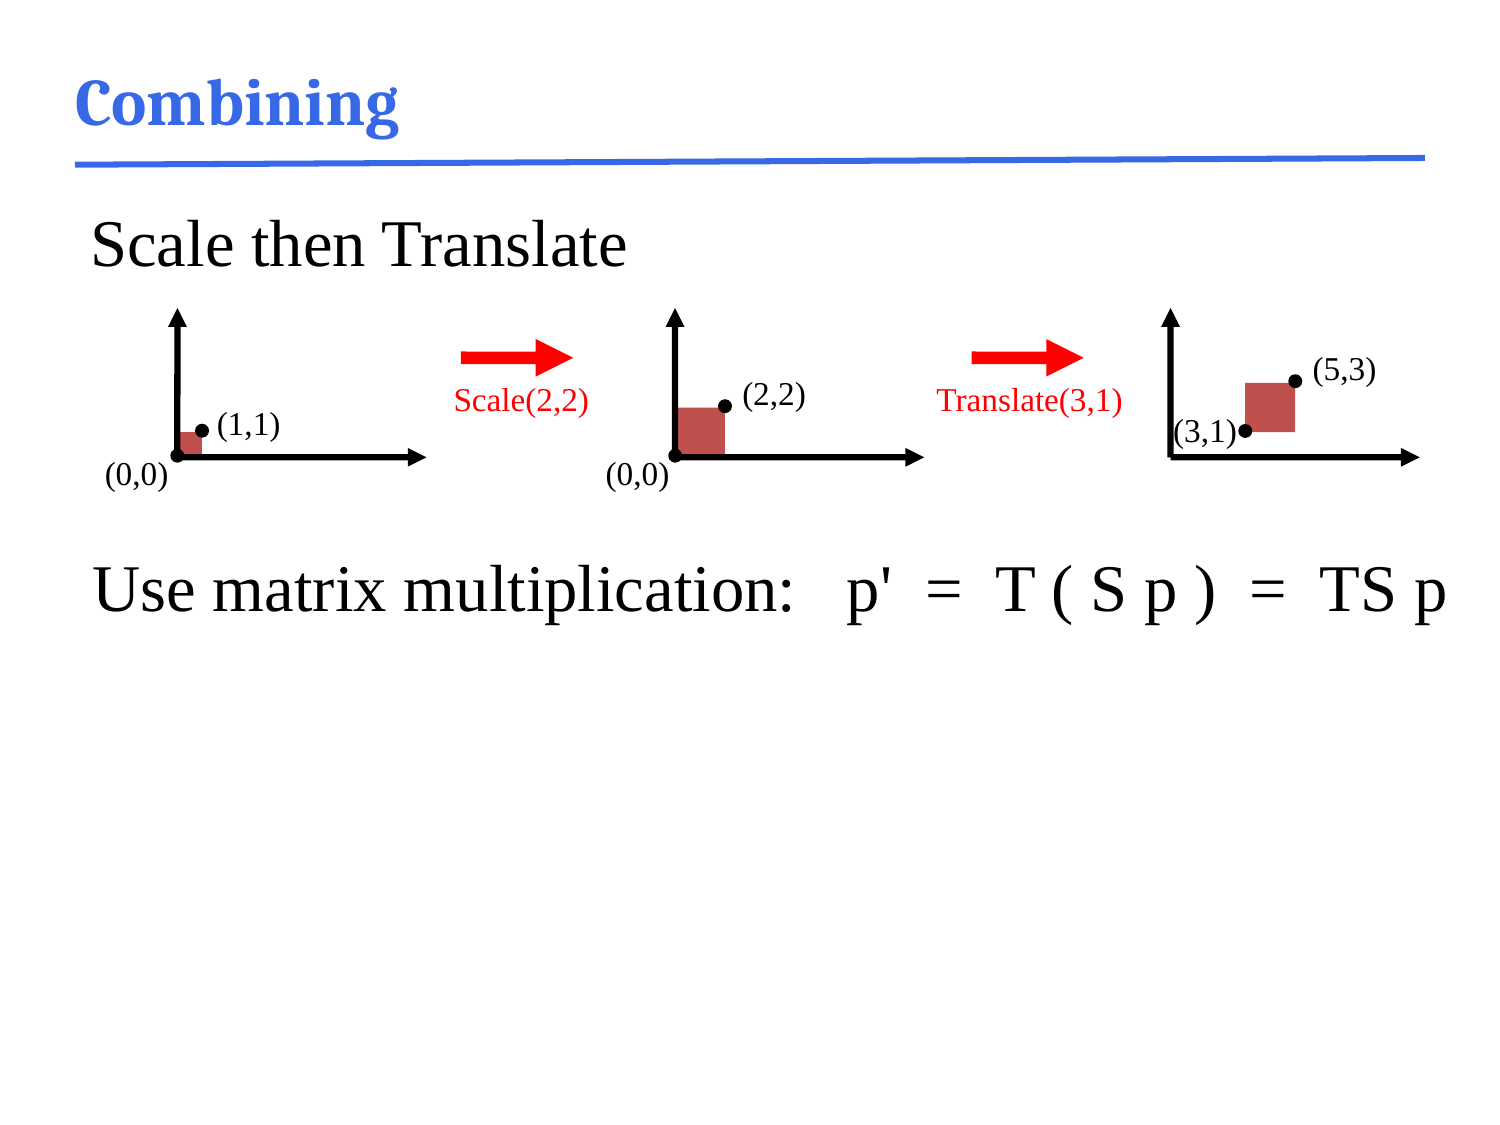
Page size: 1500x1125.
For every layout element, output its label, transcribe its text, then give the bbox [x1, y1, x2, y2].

text_box (1,1) [202, 395, 299, 450]
text_box [1245, 375, 1297, 433]
text_box (0,0) [90, 444, 187, 500]
text_box (2,2) [727, 364, 825, 420]
text_box Use matrix multiplication: p' = T ( S p ) = TS p [77, 537, 1465, 633]
text_box Scale(2,2) [438, 370, 623, 426]
text_box [181, 424, 202, 454]
text_box (5,3) [1297, 339, 1395, 395]
text_box Scale then Translate [75, 198, 644, 288]
text_box (0,0) [590, 444, 688, 500]
text_box (3,1) [1158, 402, 1167, 457]
text_box Translate(3,1) [921, 370, 1156, 426]
title Combining [75, 9, 1351, 198]
text_box [679, 399, 727, 454]
text_box (3,1) [1174, 402, 1256, 454]
